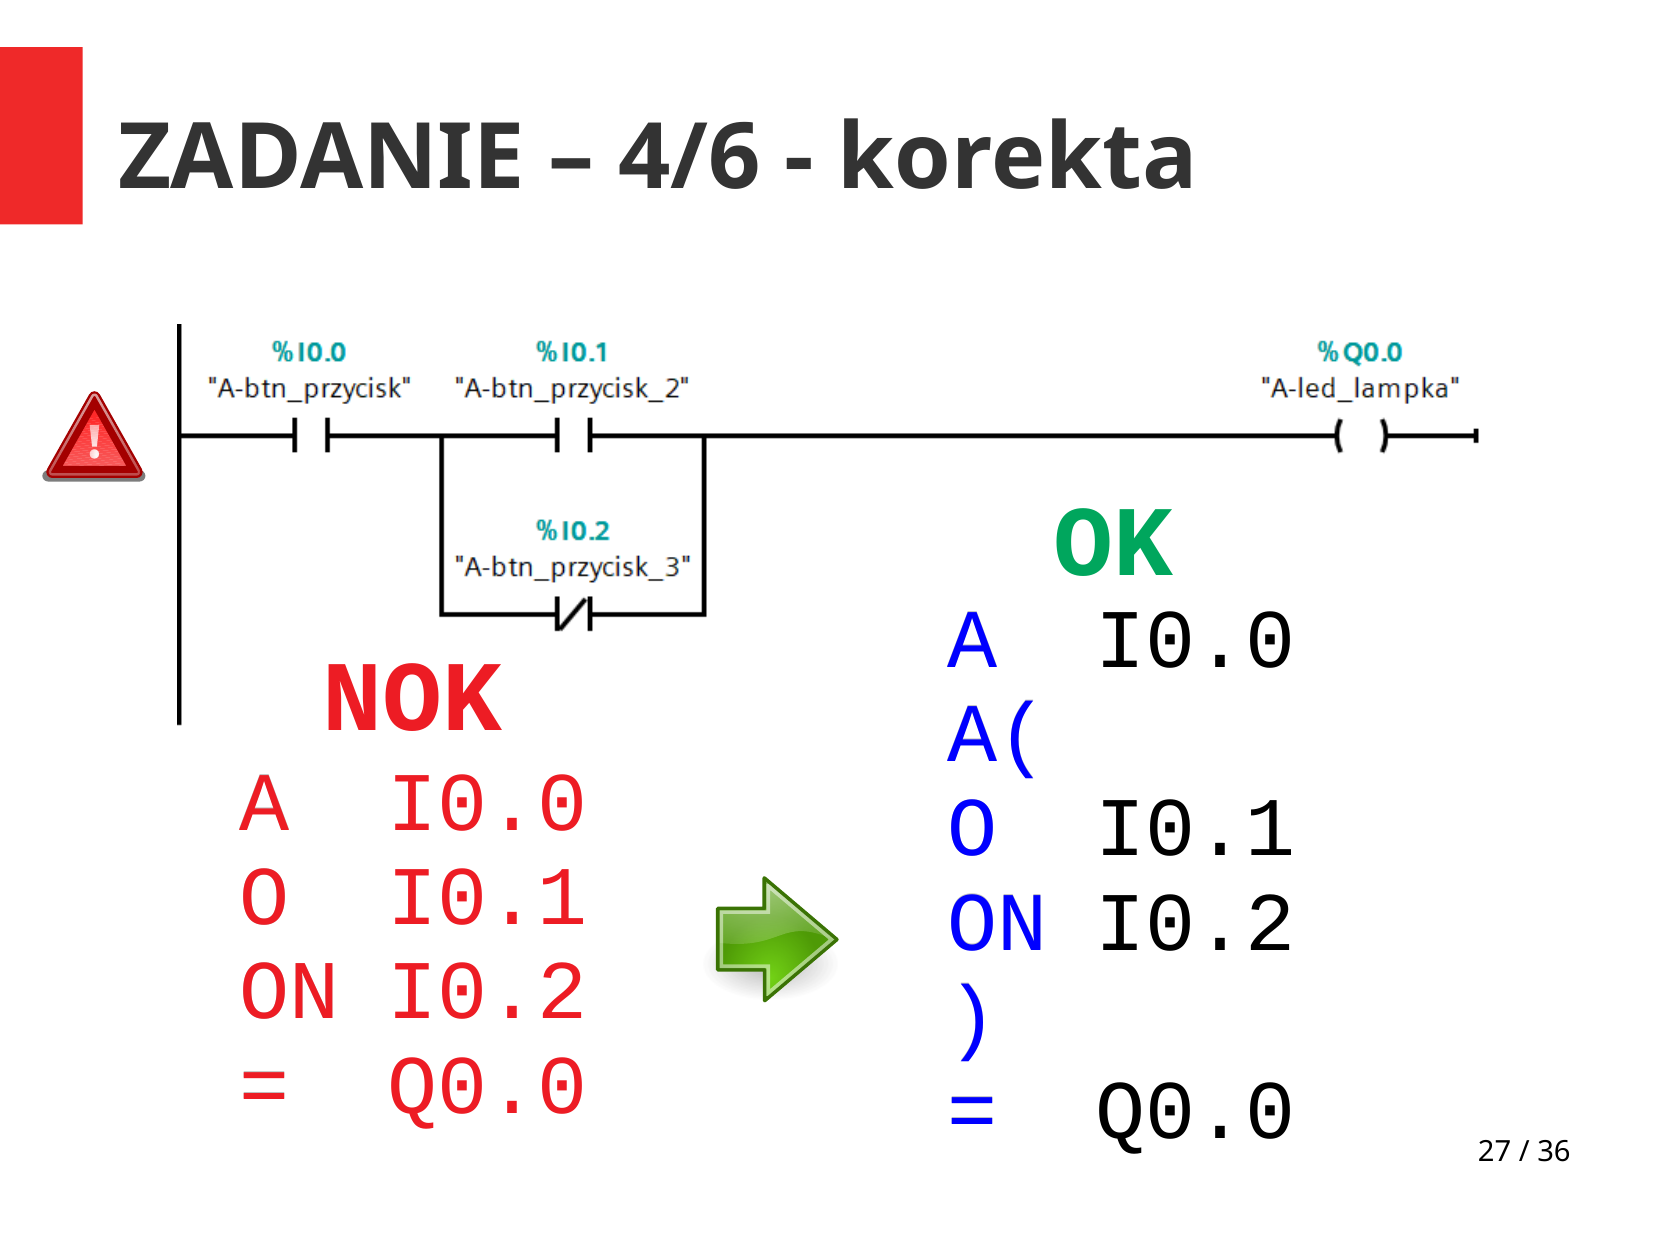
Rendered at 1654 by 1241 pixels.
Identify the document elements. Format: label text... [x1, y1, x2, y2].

picture [685, 850, 863, 1028]
text_box A I0.0 A( O I0.1 ON I0.2 ) = Q0.0 [933, 590, 1311, 1171]
text_box A I0.0 O I0.1 ON I0.2 = Q0.0 [225, 753, 603, 1146]
text_box OK [1038, 484, 1193, 613]
picture [177, 324, 1485, 730]
title ZADANIE – 4/6 - korekta [118, 49, 1571, 257]
text_box NOK [307, 639, 544, 768]
picture [35, 377, 154, 497]
